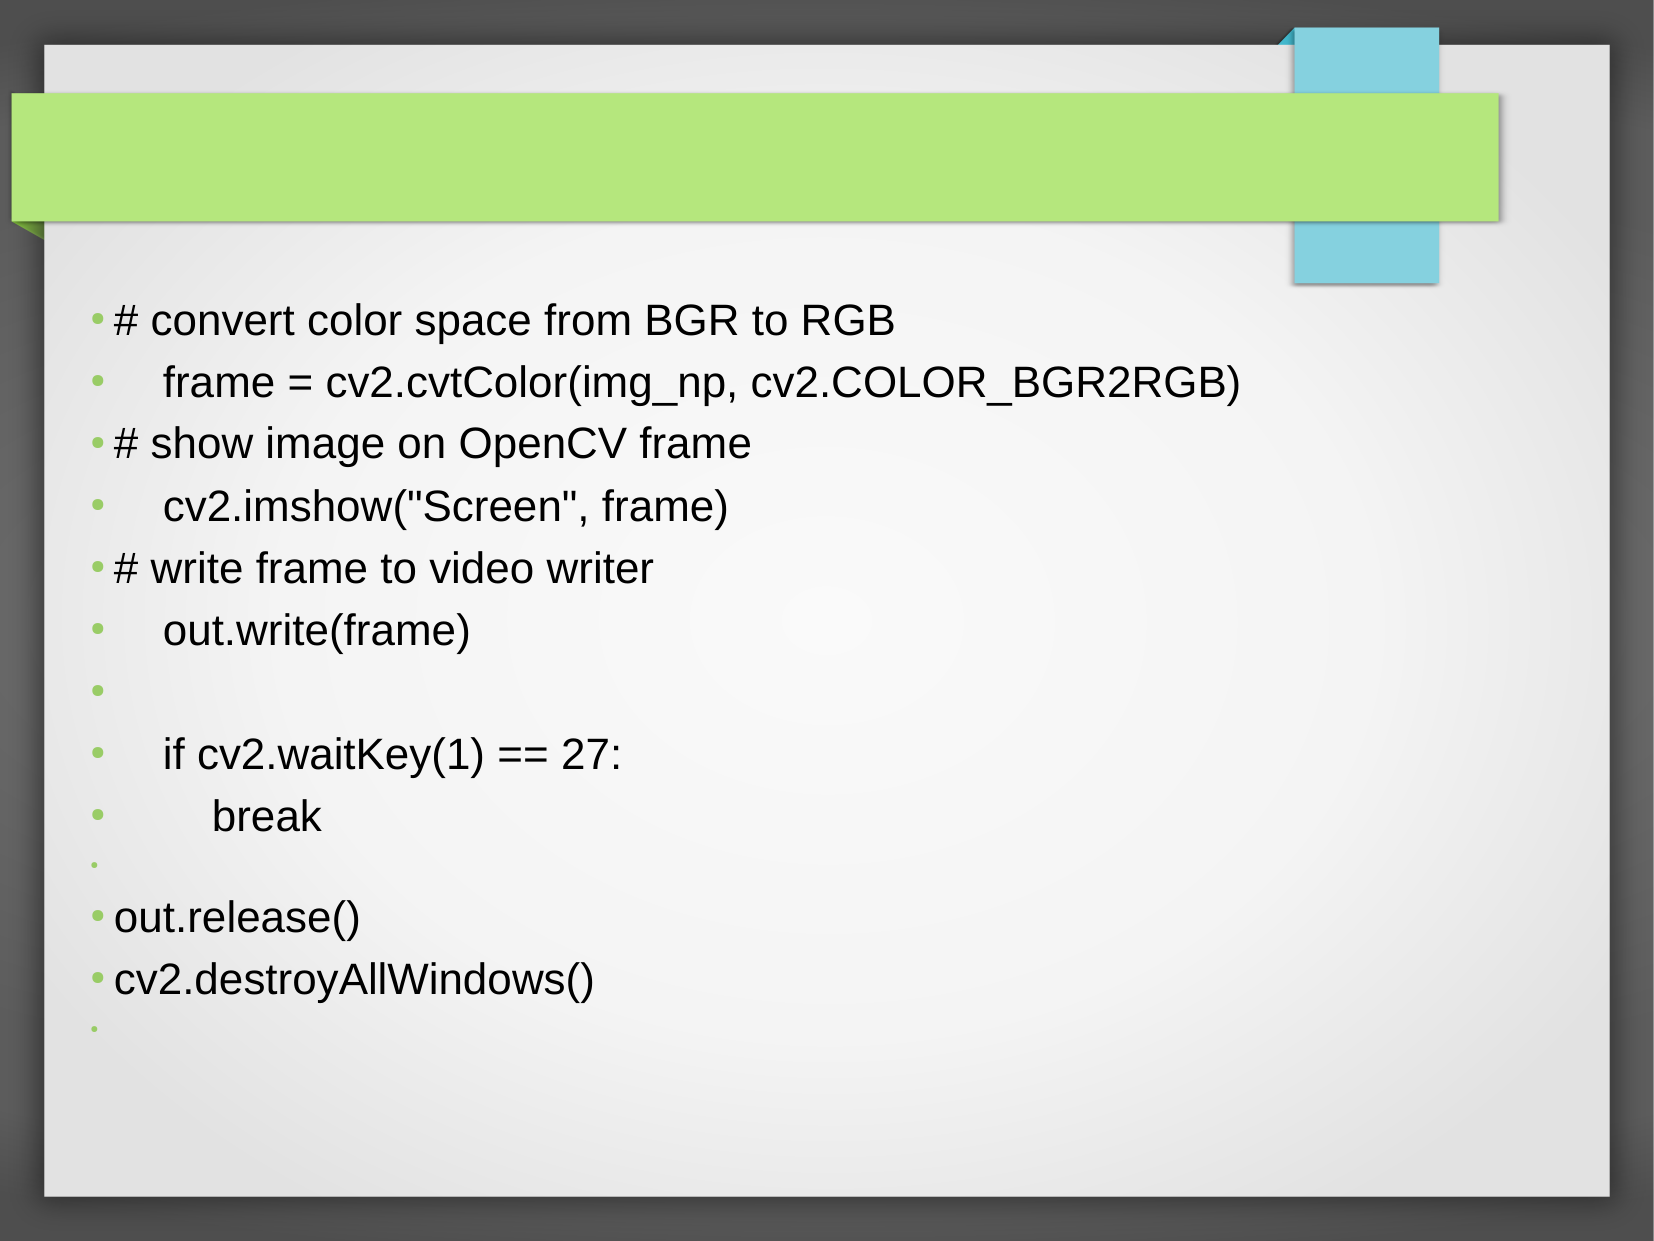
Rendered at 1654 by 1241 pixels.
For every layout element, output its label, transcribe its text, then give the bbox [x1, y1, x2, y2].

list # convert color space from BGR to RGB frame = cv2.cvtColor(img_np, cv2.COLOR_BGR2RGB) # show image on OpenCV frame cv2.imshow("Screen", frame) # write frame to video writer out.write(frame) if cv2.waitKey(1) == 27: break out.release() cv2.destroyAllWindows() [82, 295, 1571, 1015]
picture [0, 0, 1654, 1241]
